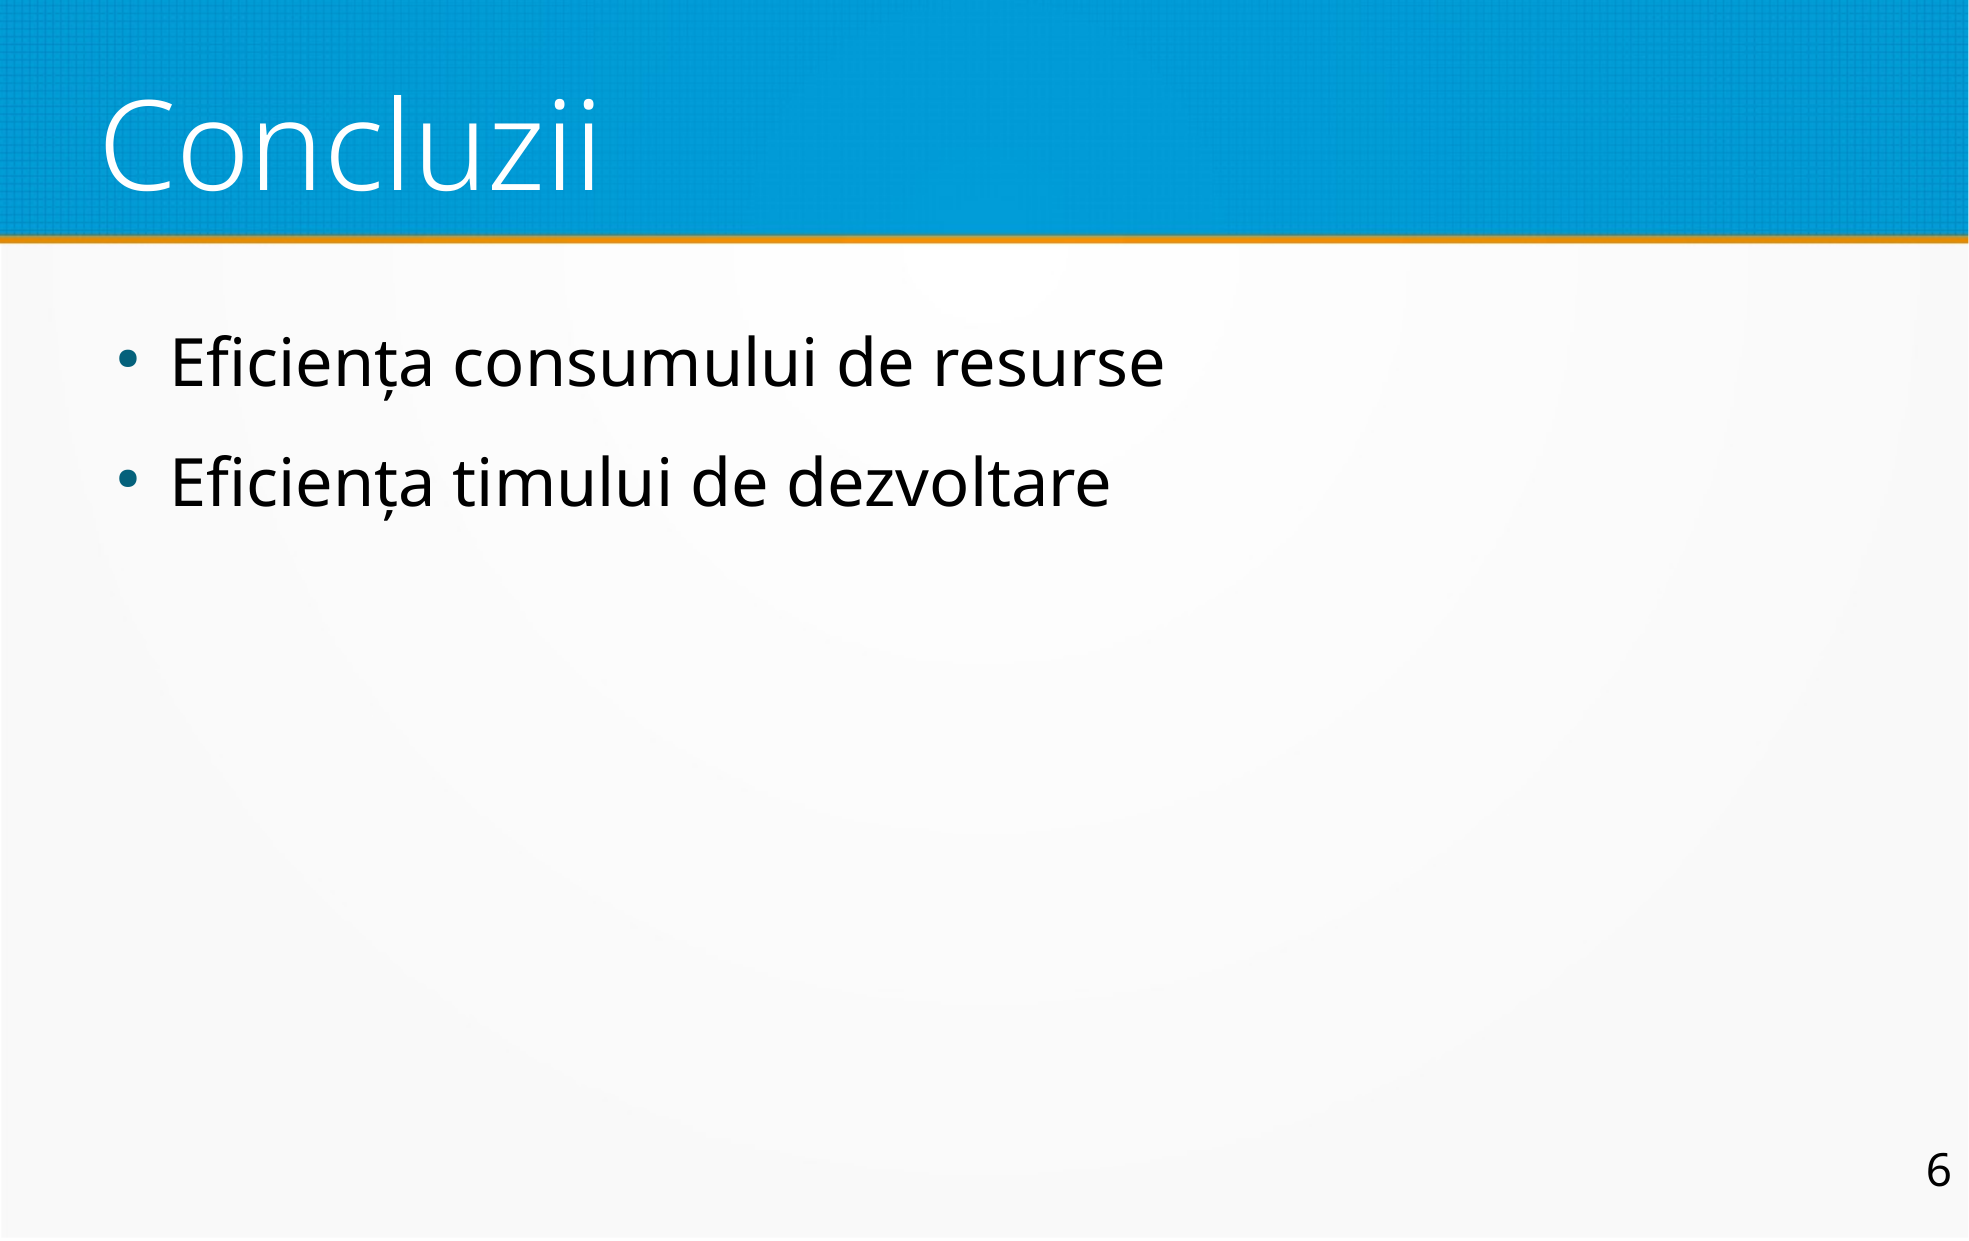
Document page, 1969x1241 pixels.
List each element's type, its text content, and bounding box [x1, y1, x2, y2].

text_box 6. [1920, 1165, 1969, 1235]
title Concluzii [98, 19, 1870, 227]
picture [0, 233, 1969, 1241]
list Eficiența consumului de resurse Eficiența timului de dezvoltare [98, 315, 1861, 1081]
